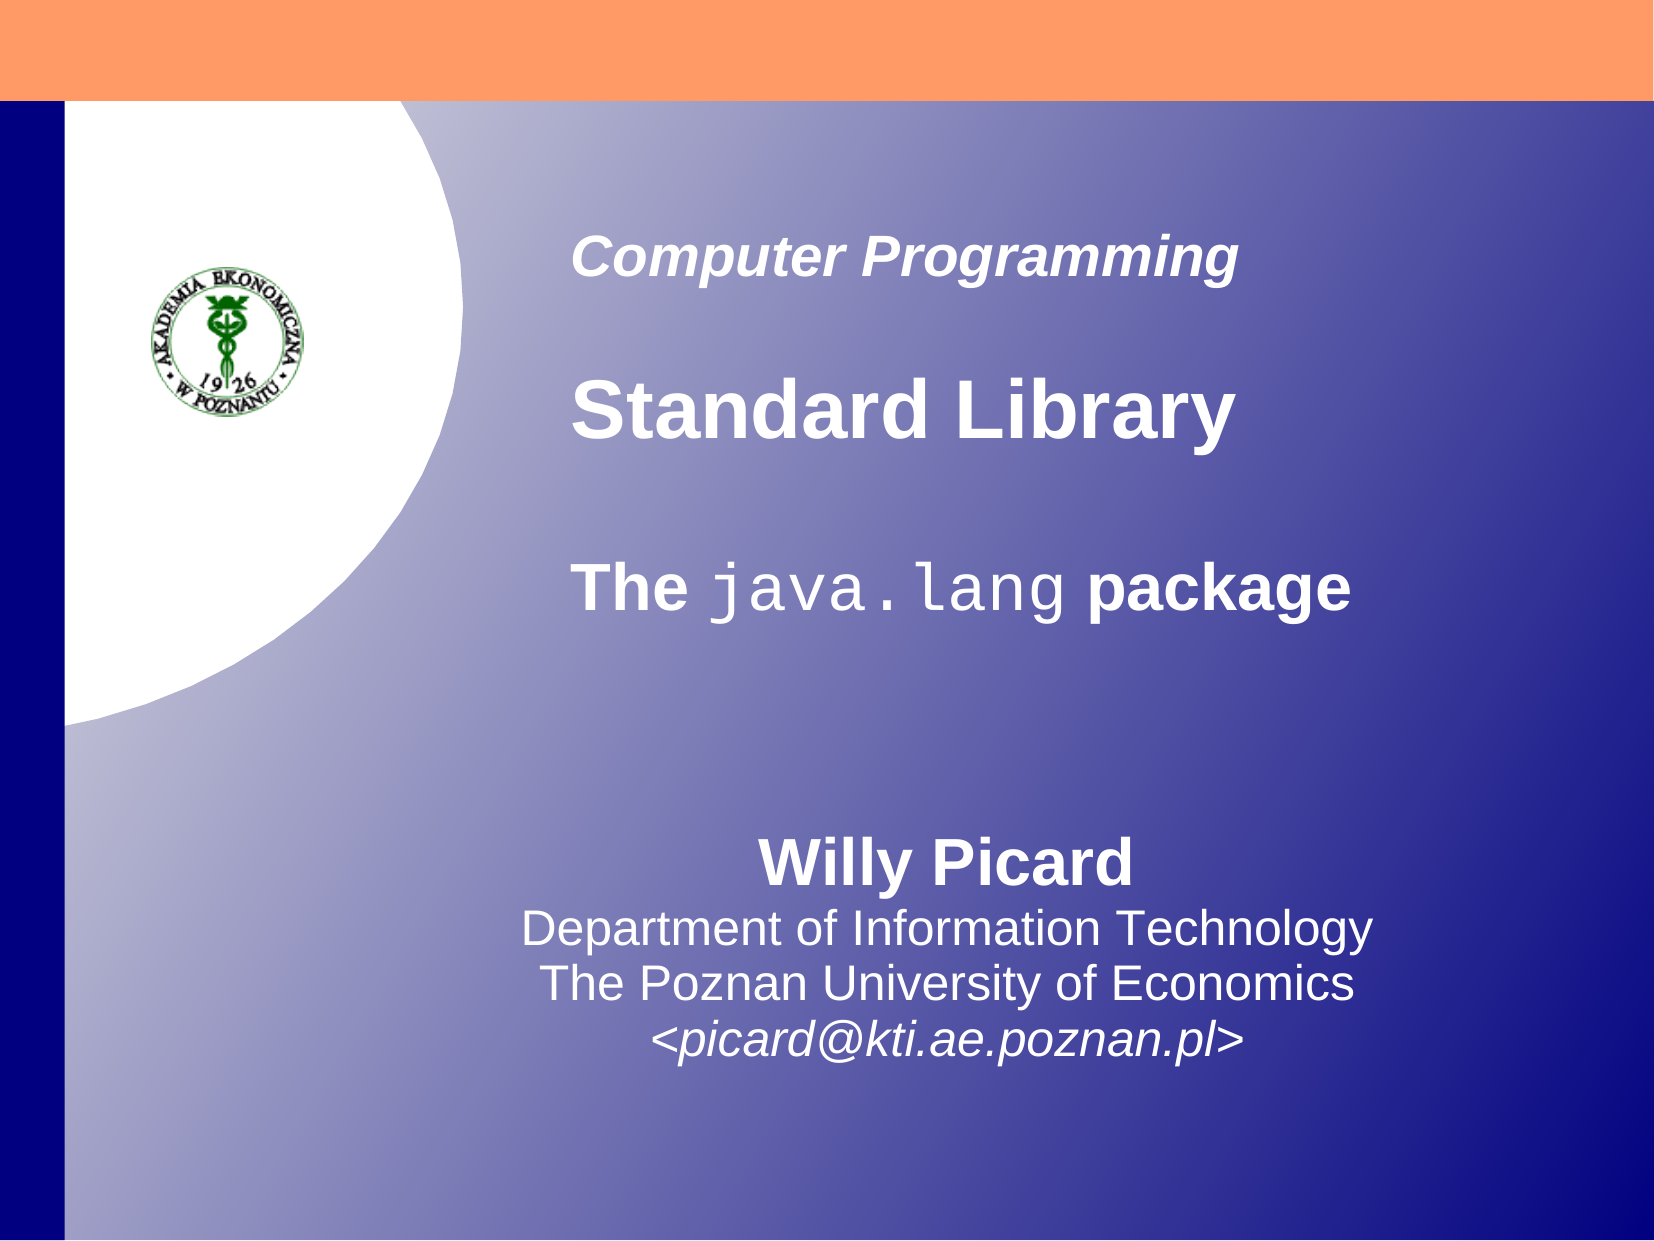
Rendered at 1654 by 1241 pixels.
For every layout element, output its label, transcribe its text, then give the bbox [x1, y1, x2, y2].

title Computer Programming Standard Library The java.lang package [570, 223, 1546, 653]
picture [151, 267, 304, 417]
